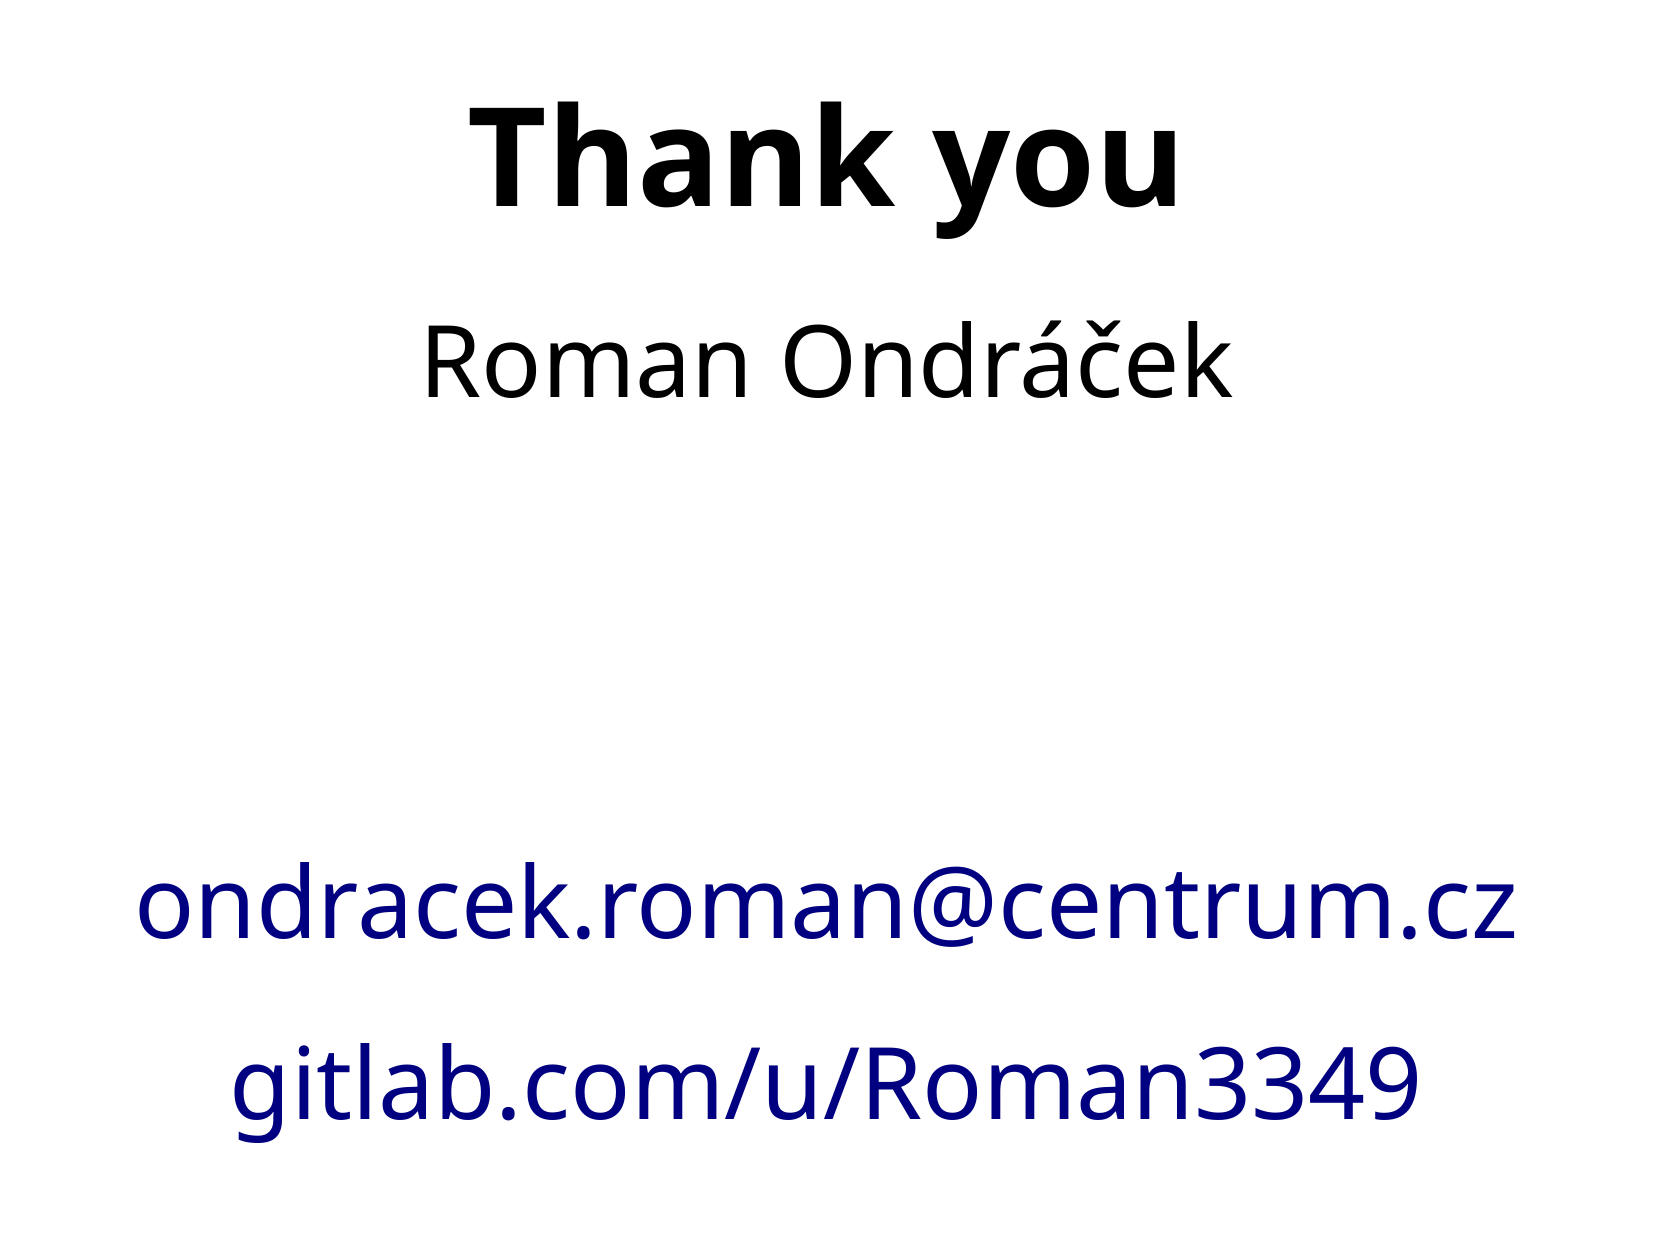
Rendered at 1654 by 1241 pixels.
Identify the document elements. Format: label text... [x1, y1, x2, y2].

list Roman Ondráček ondracek.roman@centrum.cz gitlab.com/u/Roman3349 [82, 290, 1571, 1158]
title Thank you [82, 49, 1571, 257]
